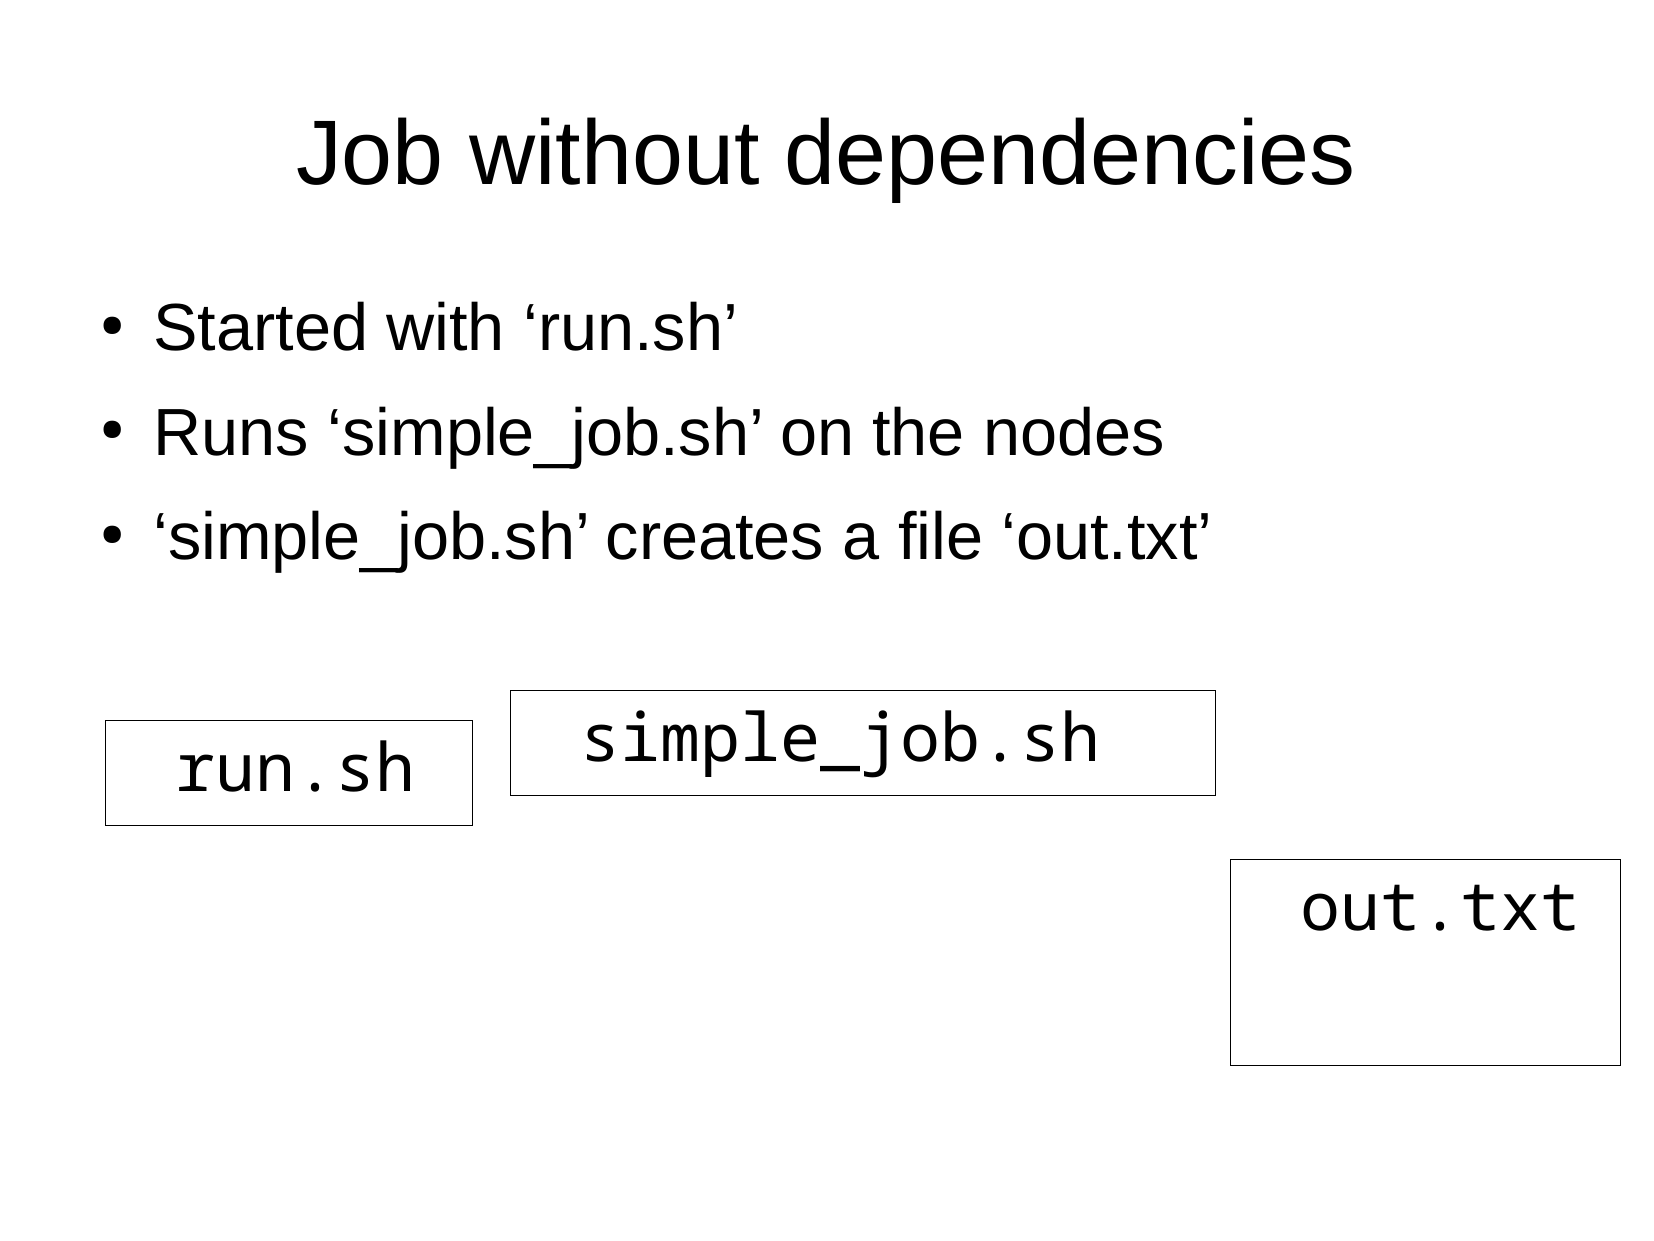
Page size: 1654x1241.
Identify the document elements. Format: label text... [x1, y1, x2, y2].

list Started with ‘run.sh’ Runs ‘simple_job.sh’ on the nodes ‘simple_job.sh’ creates a file ‘out.txt’ [82, 290, 1571, 1010]
list run.sh [105, 720, 473, 826]
title Job without dependencies [82, 49, 1571, 257]
list out.txt [1230, 859, 1621, 1066]
list simple_job.sh [510, 690, 1216, 796]
